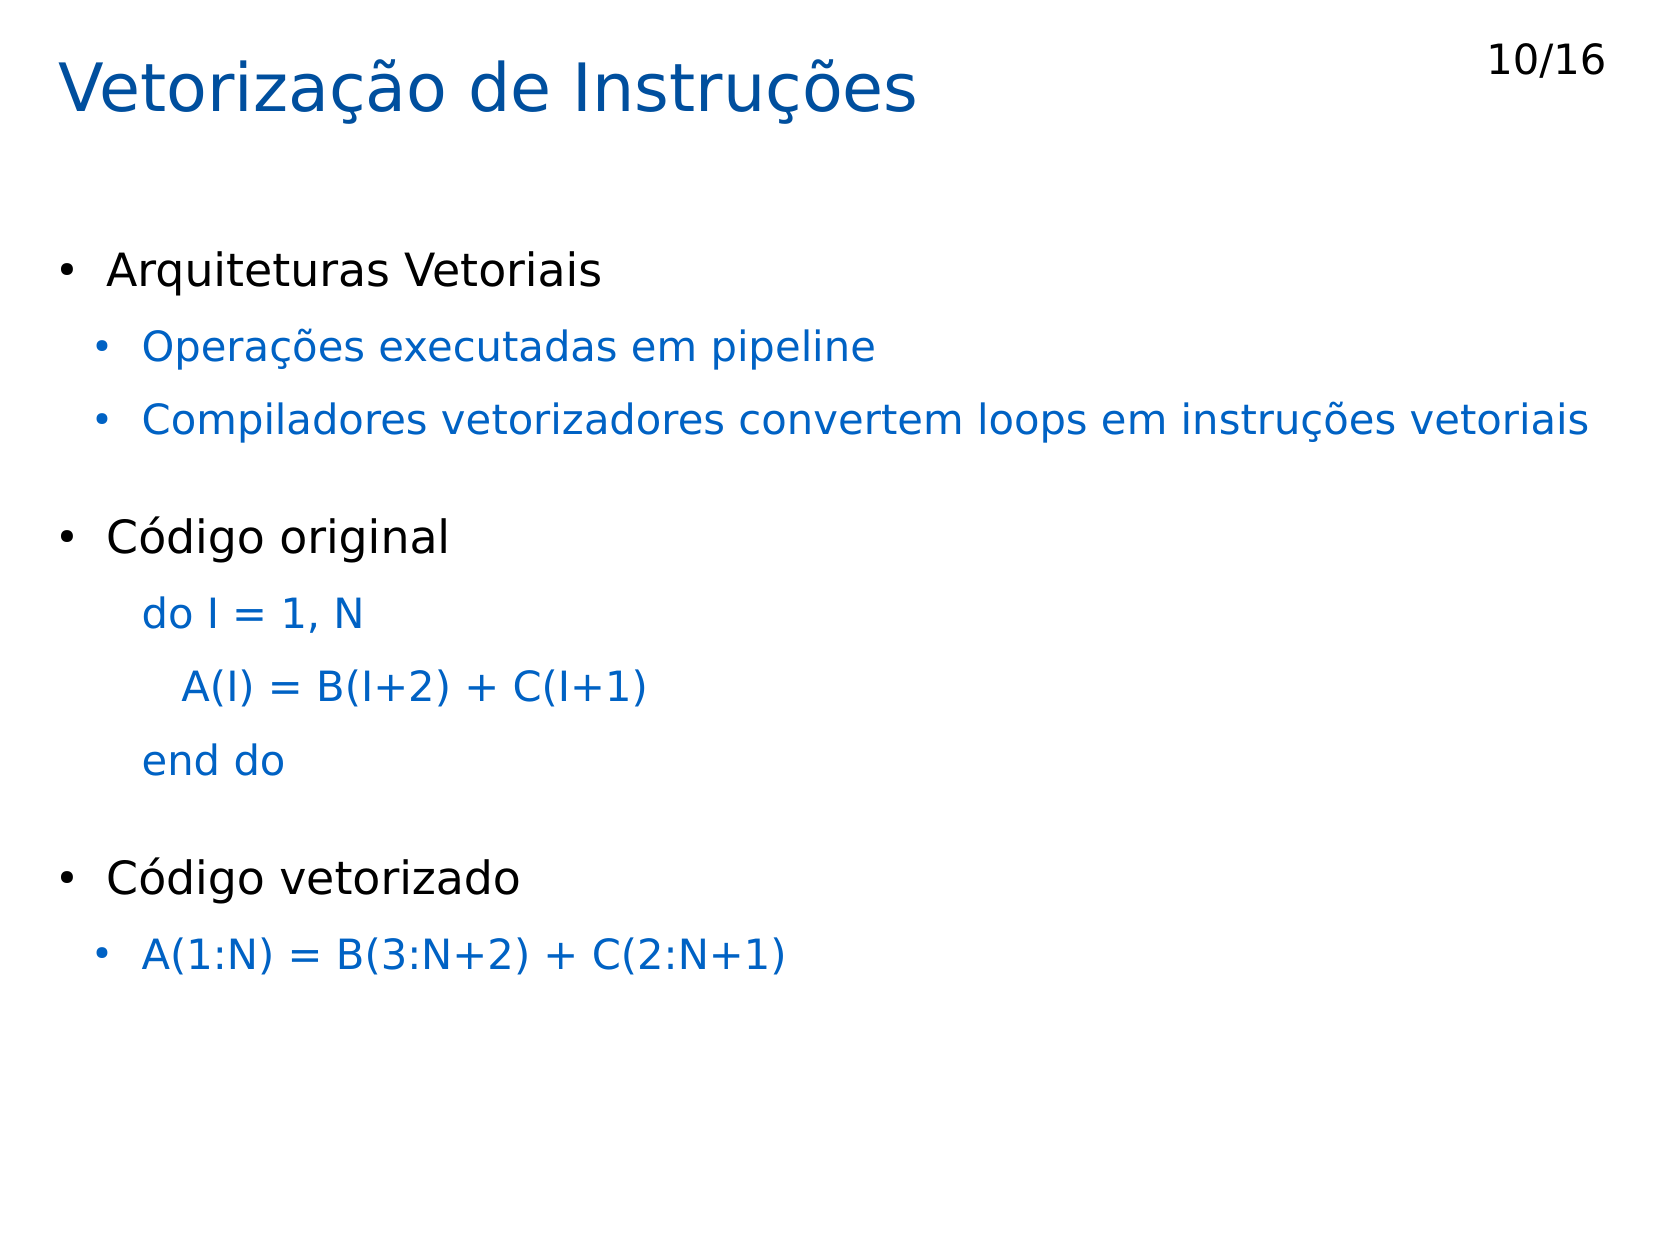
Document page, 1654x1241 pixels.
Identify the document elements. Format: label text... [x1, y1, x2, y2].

title Vetorização de Instruções [59, 29, 1506, 148]
list Arquiteturas Vetoriais Operações executadas em pipeline Compiladores vetorizadores convertem loops em instruções vetoriais Código original do I = 1, N A(I) = B(I+2) + C(I+1) end do Código vetorizado A(1:N) = B(3:N+2) + C(2:N+1) [59, 236, 1595, 1211]
